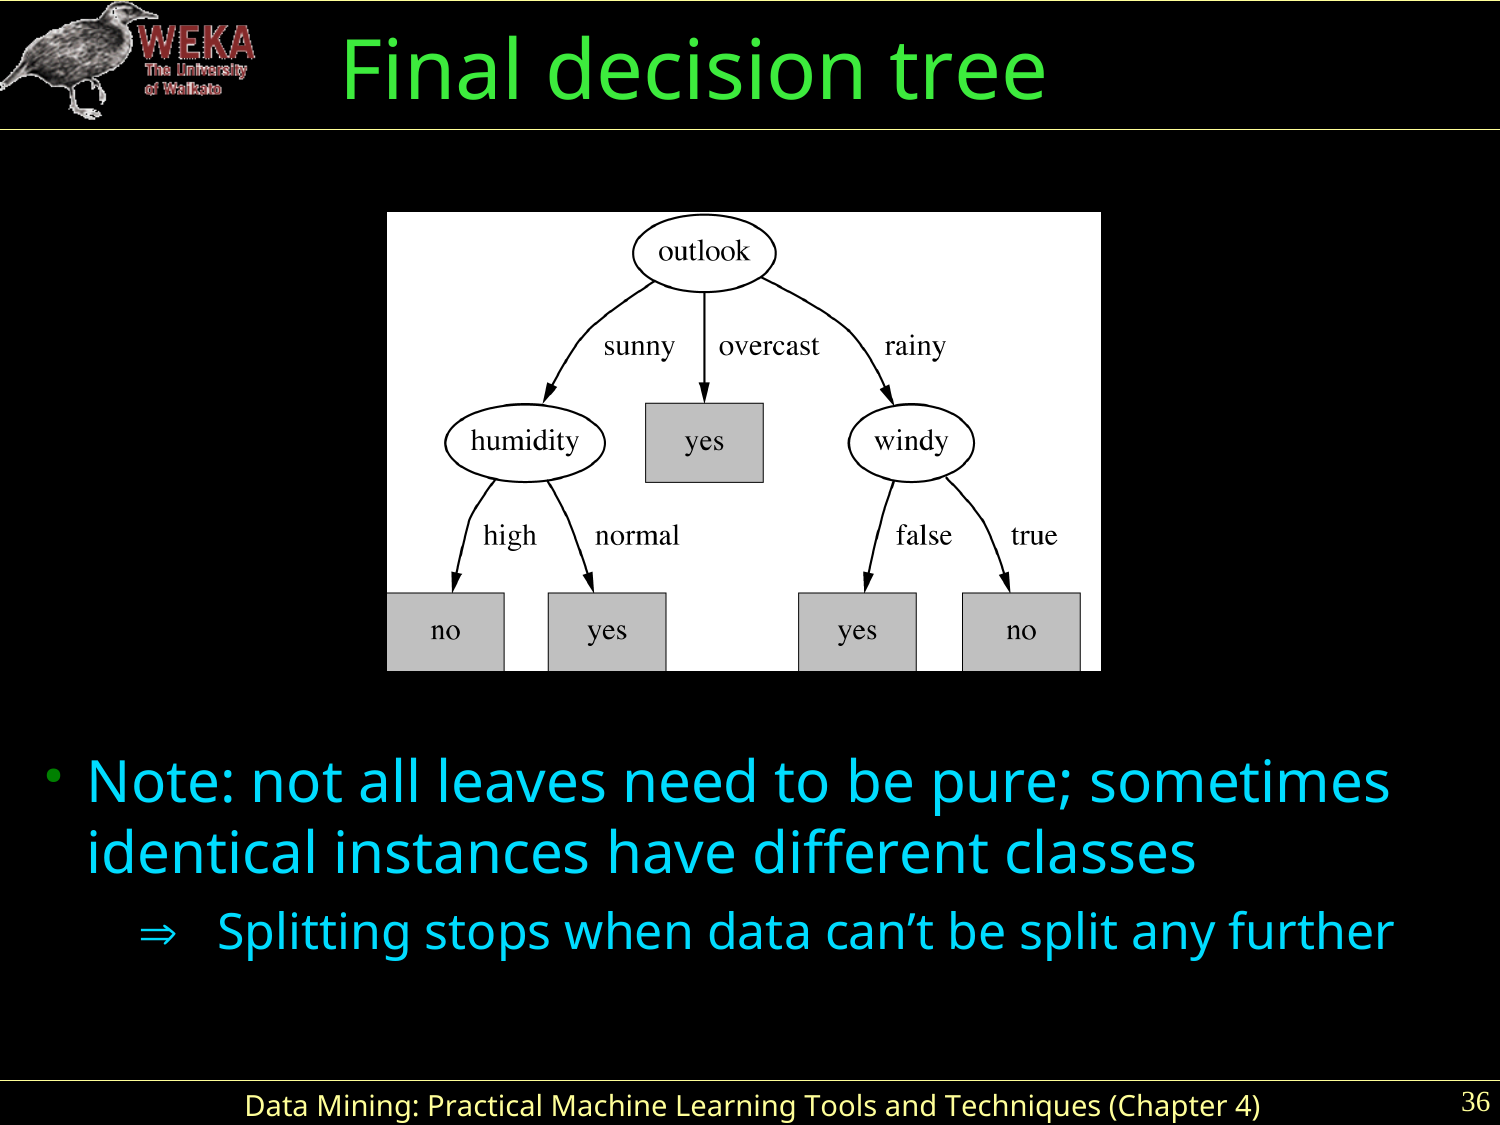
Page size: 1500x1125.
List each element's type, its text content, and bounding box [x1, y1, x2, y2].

title Final decision tree [324, 0, 1500, 148]
text_box Note: not all leaves need to be pure; sometimes identical instances have different classes  Splitting stops when data can’t be split any further [29, 738, 1418, 976]
picture [0, 1, 266, 129]
picture [387, 212, 1101, 671]
